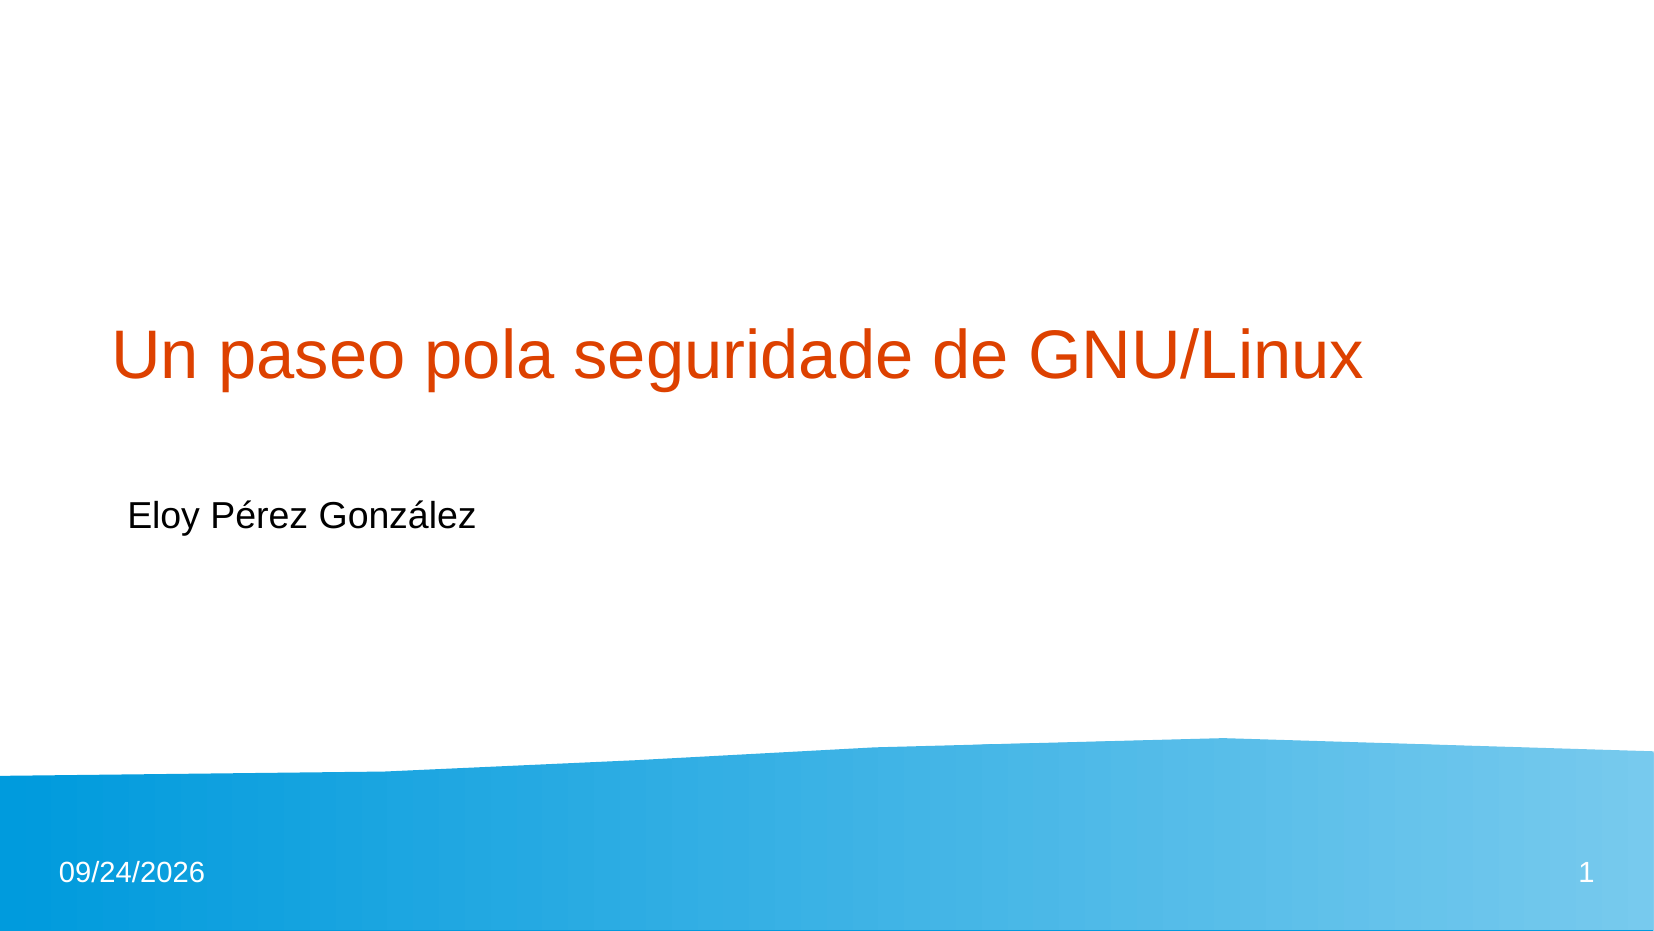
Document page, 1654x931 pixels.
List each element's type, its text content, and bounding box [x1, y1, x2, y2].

title Un paseo pola seguridade de GNU/Linux [0, 265, 1477, 443]
text_box Eloy Pérez González [112, 487, 601, 545]
